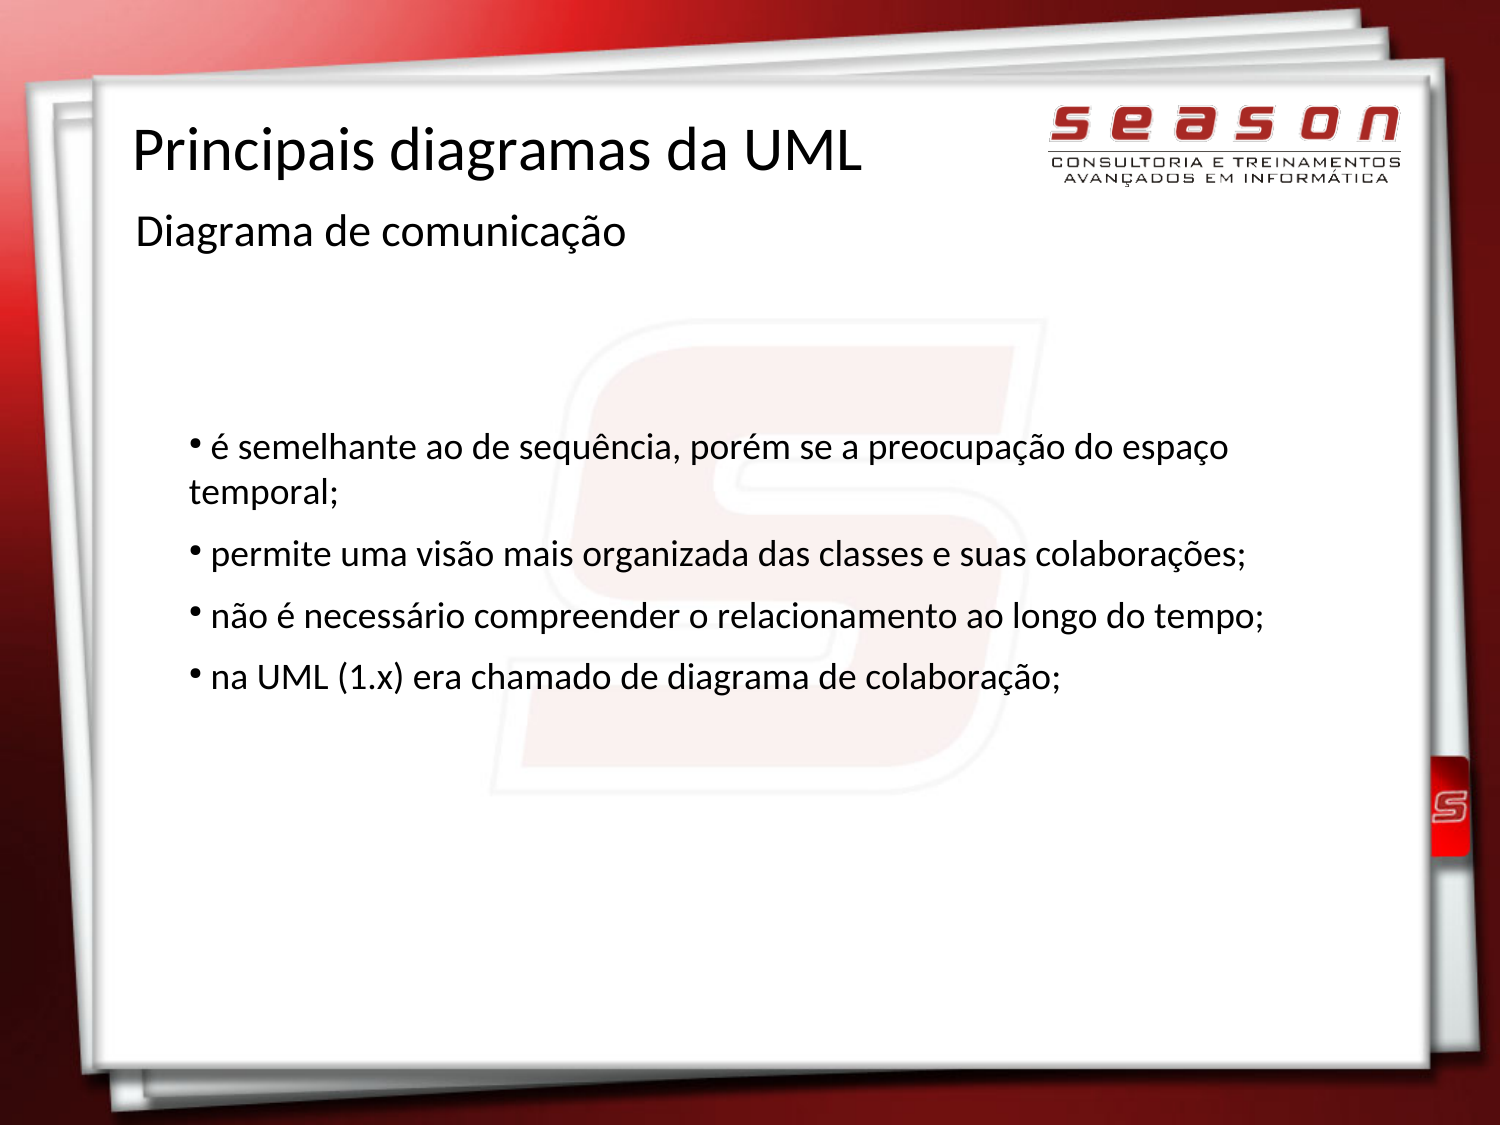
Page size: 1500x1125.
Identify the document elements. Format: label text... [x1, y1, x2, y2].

text_box é semelhante ao de sequência, porém se a preocupação do espaço temporal; permite uma visão mais organizada das classes e suas colaborações; não é necessário compreender o relacionamento ao longo do tempo; na UML (1.x) era chamado de diagrama de colaboração; [188, 375, 1328, 745]
text_box Diagrama de comunicação [119, 200, 1240, 256]
title Principais diagramas da UML [118, 33, 1394, 257]
picture [0, 0, 1500, 1125]
